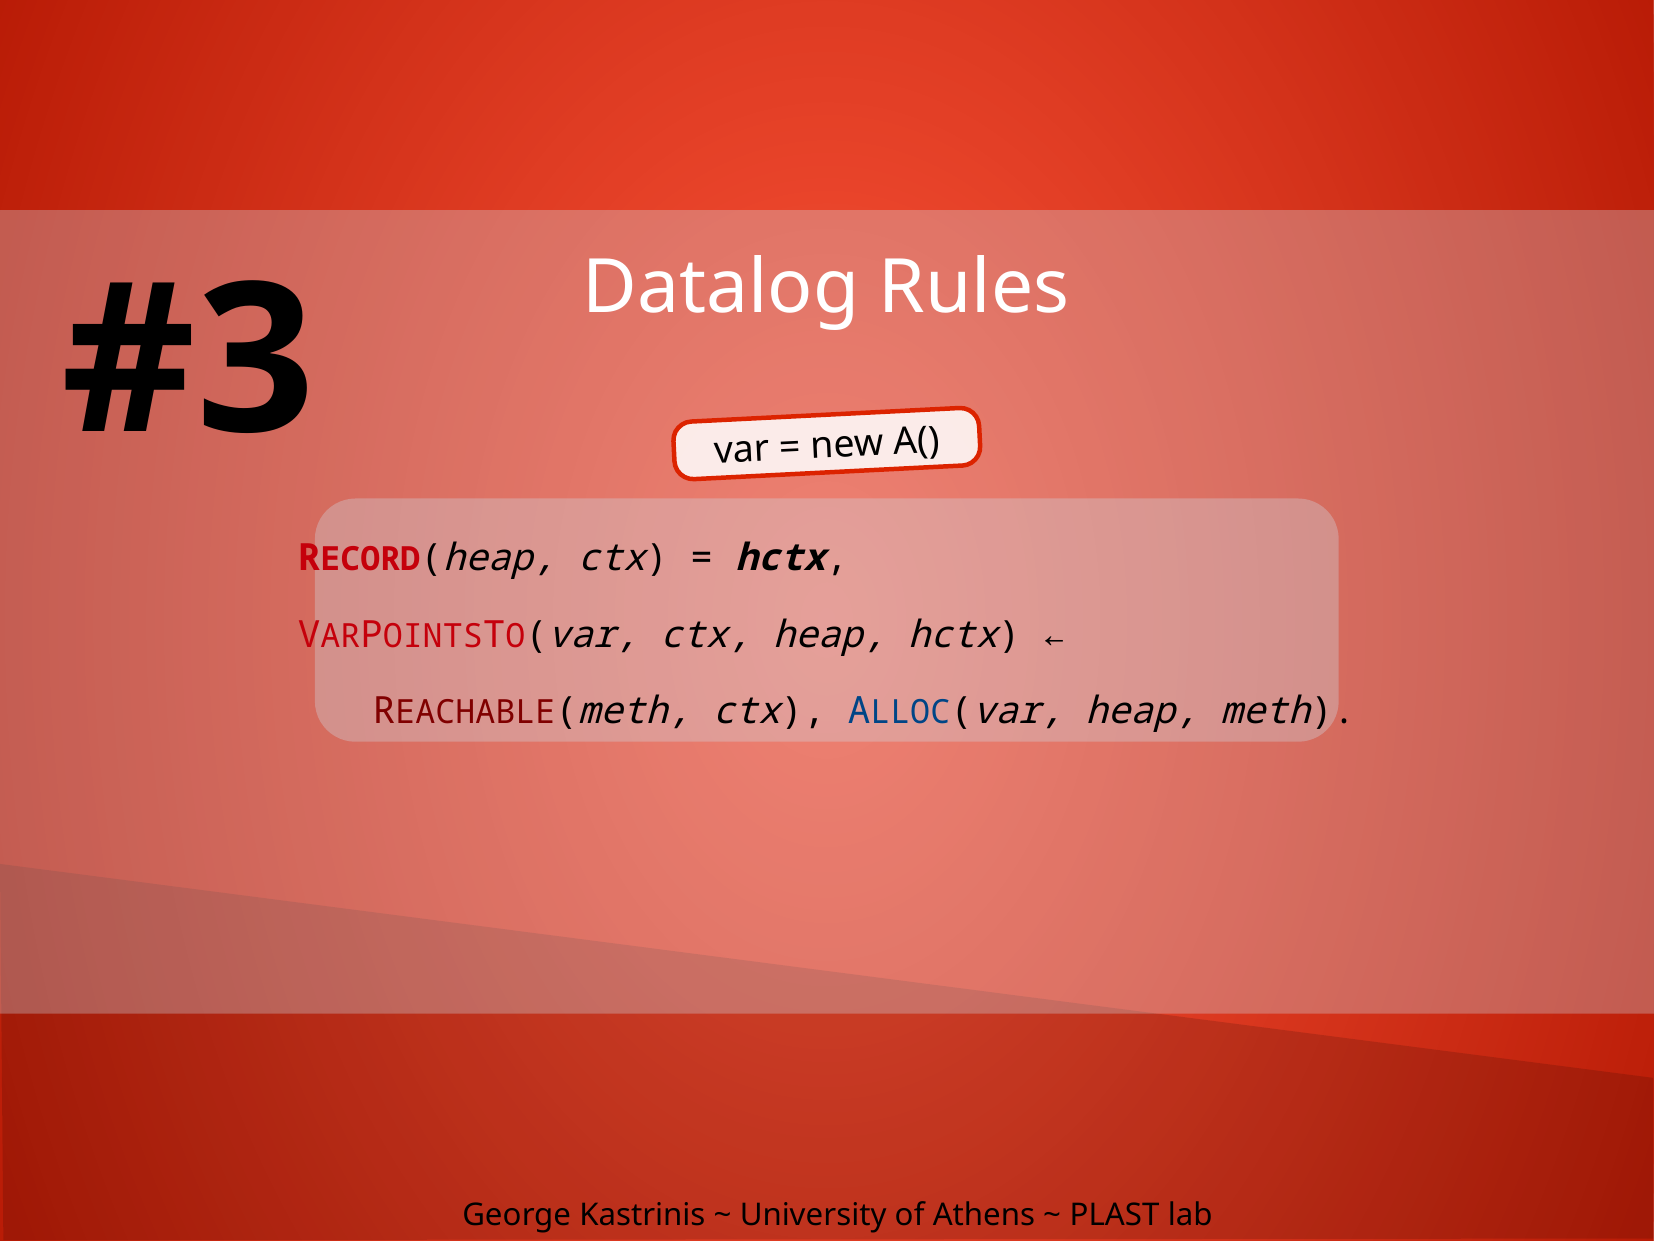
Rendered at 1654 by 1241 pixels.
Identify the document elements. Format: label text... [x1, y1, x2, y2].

text_box #3 [46, 201, 361, 451]
text_box RECORD(heap, ctx) = hctx, VARPOINTSTO(var, ctx, heap, hctx) ← REACHABLE(meth, ctx), ALLOC(var, heap, meth). [314, 498, 1339, 742]
text_box var = new A() [673, 408, 981, 480]
text_box George Kastrinis ~ University of Athens ~ PLAST lab [447, 1185, 1207, 1236]
text_box Datalog Rules [568, 225, 1086, 331]
text_box [0, 210, 1654, 1014]
